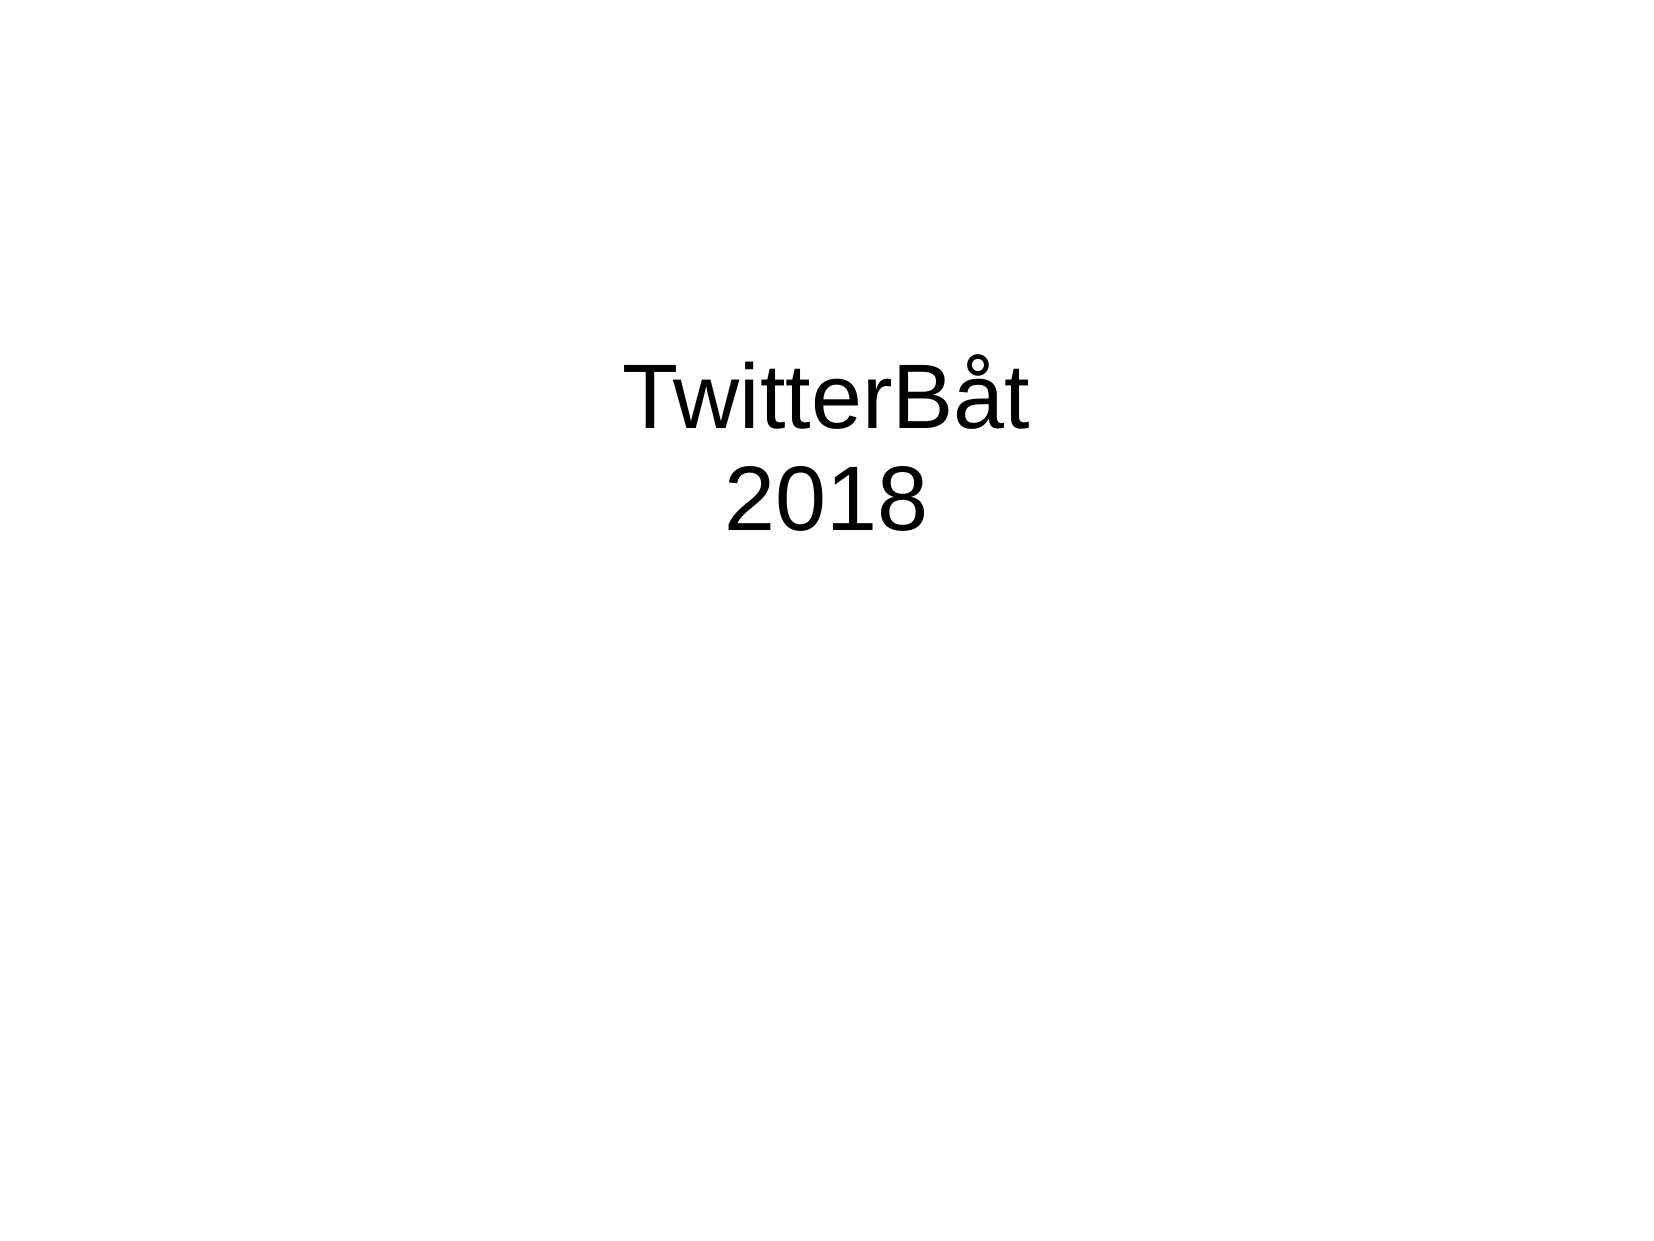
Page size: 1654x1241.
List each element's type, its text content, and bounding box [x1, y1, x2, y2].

title TwitterBåt 2018 Ultimate [82, 165, 1571, 834]
